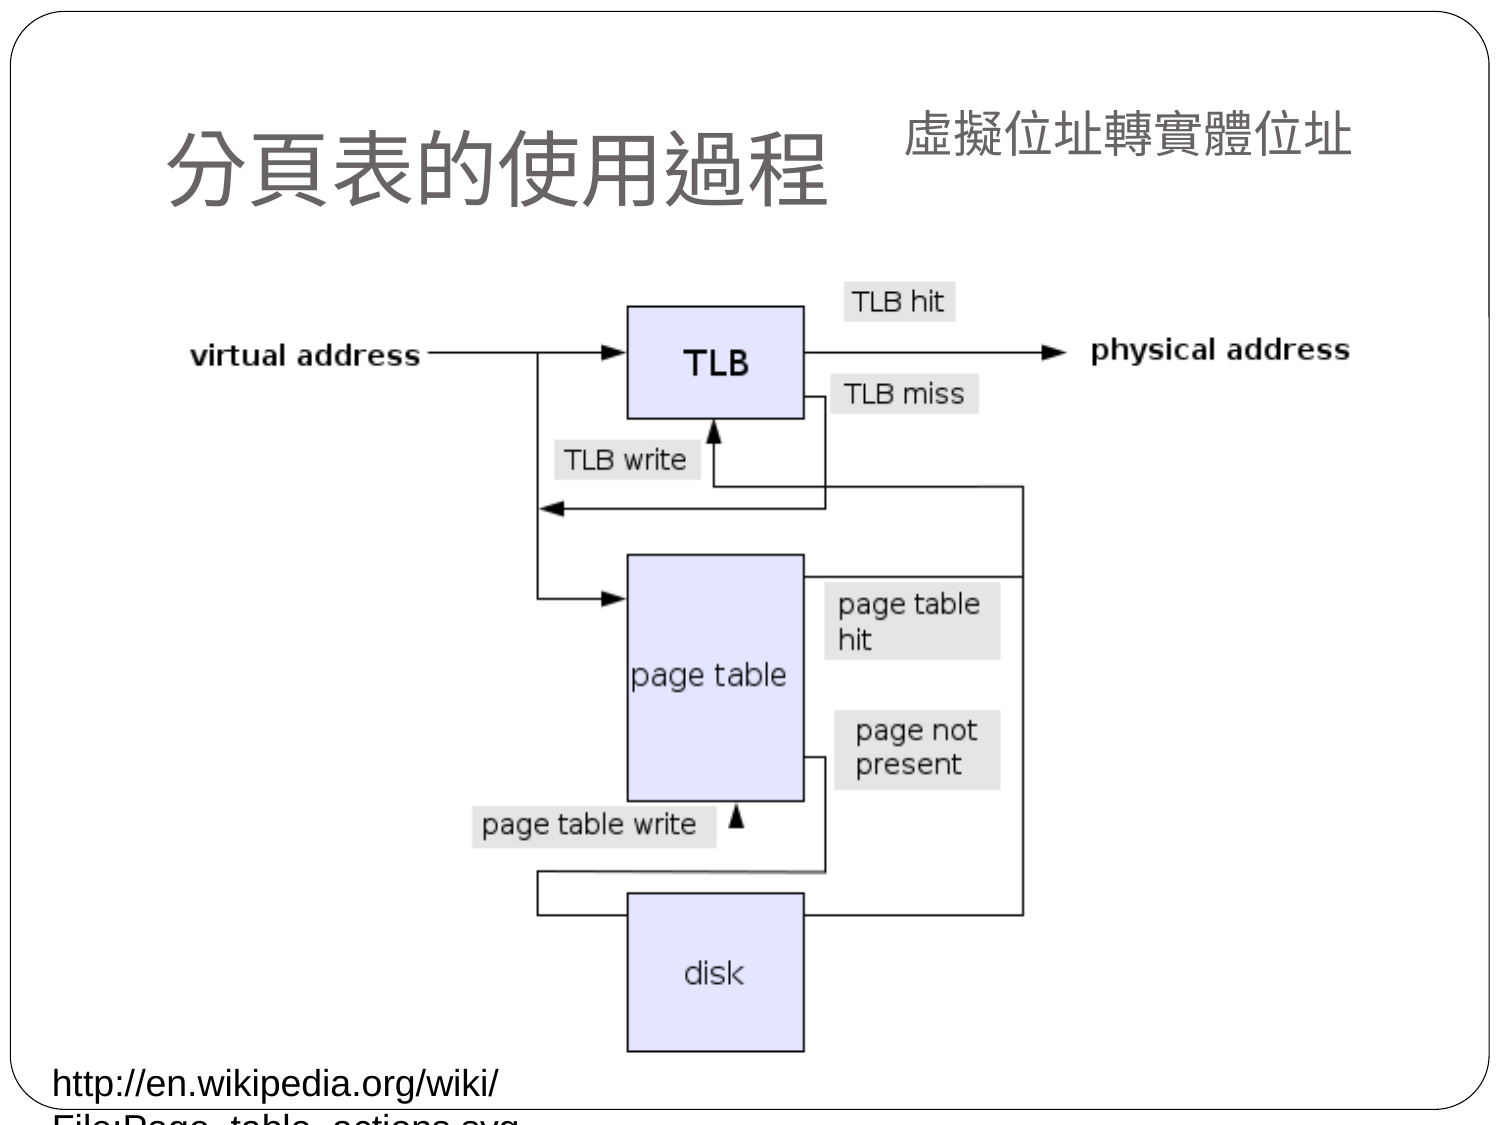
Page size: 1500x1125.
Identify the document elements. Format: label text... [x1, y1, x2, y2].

text_box 虛擬位址轉實體位址 [888, 54, 1441, 178]
title 分頁表的使用過程 [150, 9, 1426, 233]
picture [177, 264, 1371, 1075]
text_box http://en.wikipedia.org/wiki/File:Page_table_actions.svg [37, 1051, 981, 1112]
